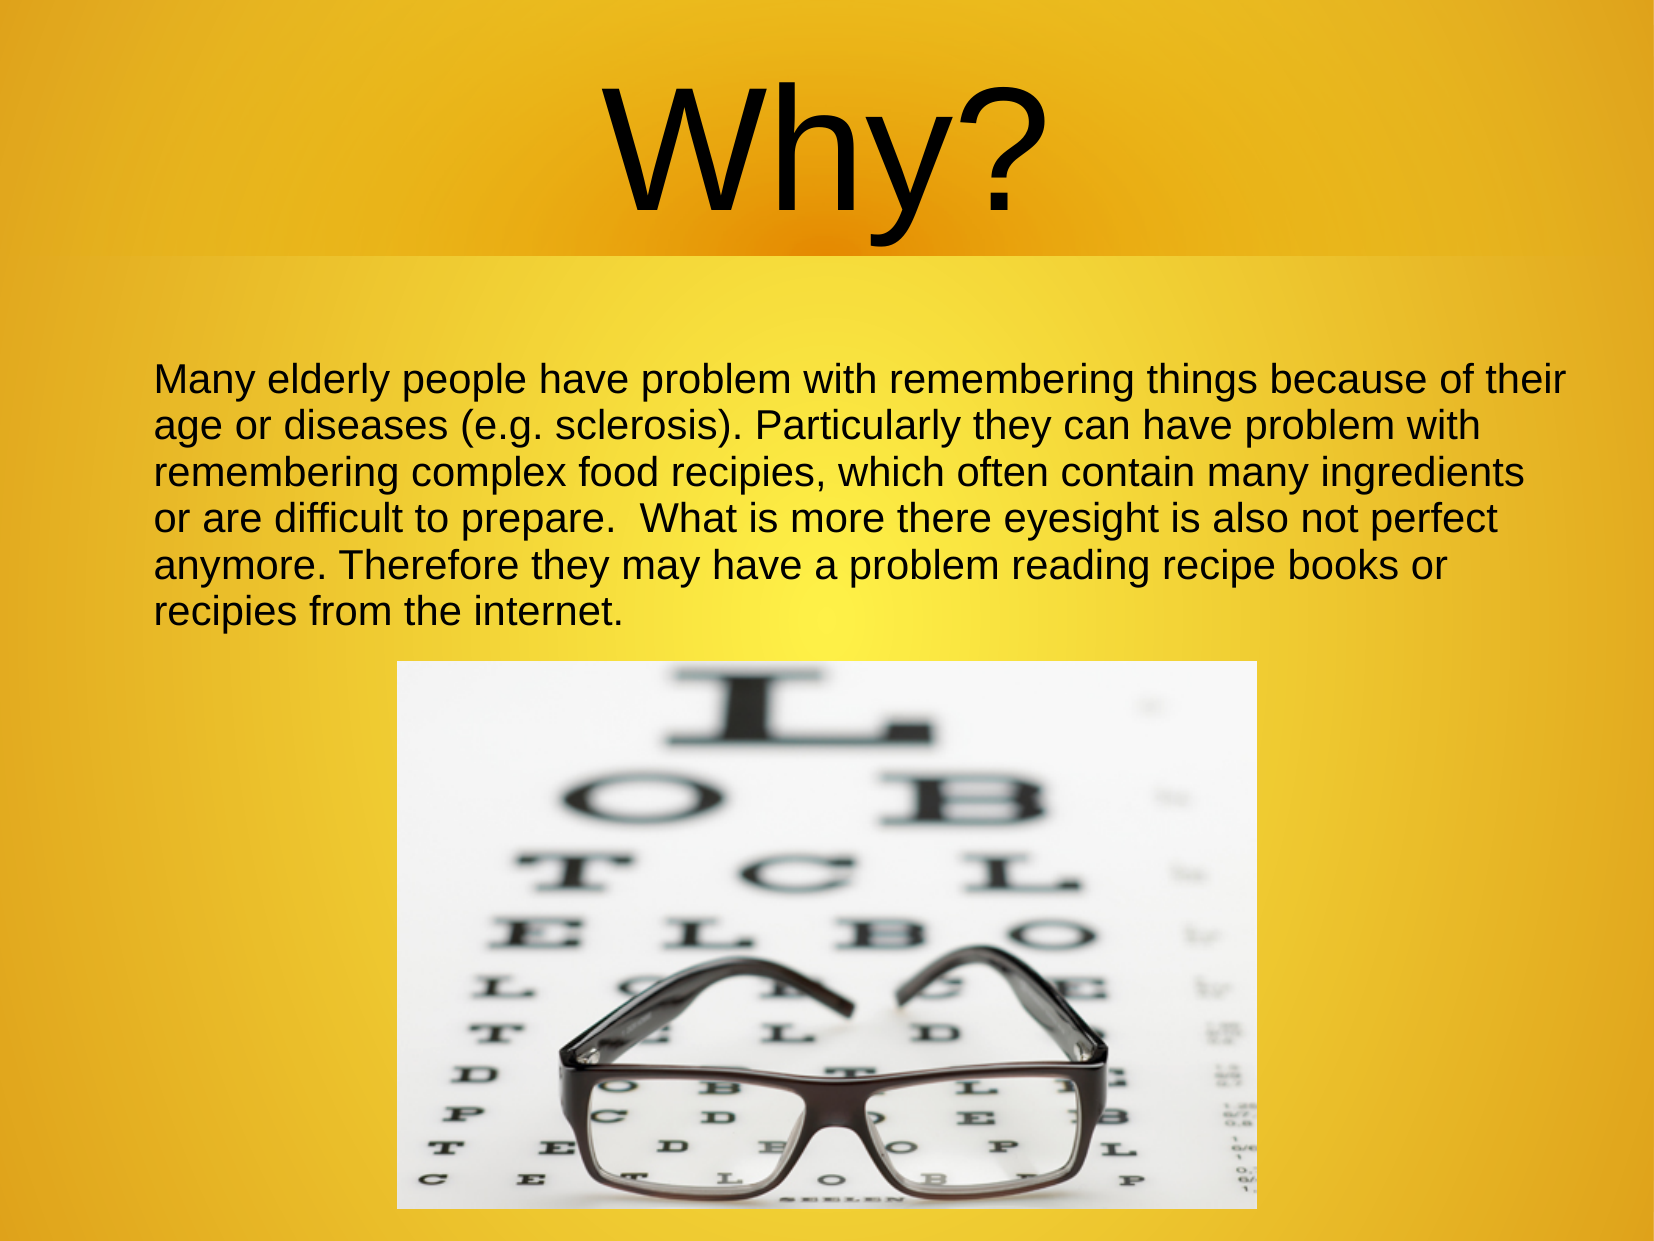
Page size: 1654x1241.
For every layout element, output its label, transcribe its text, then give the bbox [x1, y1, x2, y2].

list Many elderly people have problem with remembering things because of their age or diseases (e.g. sclerosis). Particularly they can have problem with remembering complex food recipies, which often contain many ingredients or are difficult to prepare. What is more there eyesight is also not perfect anymore. Therefore they may have a problem reading recipe books or recipies from the internet. [82, 355, 1571, 1075]
picture [397, 661, 1257, 1209]
title Why? [82, 47, 1571, 252]
